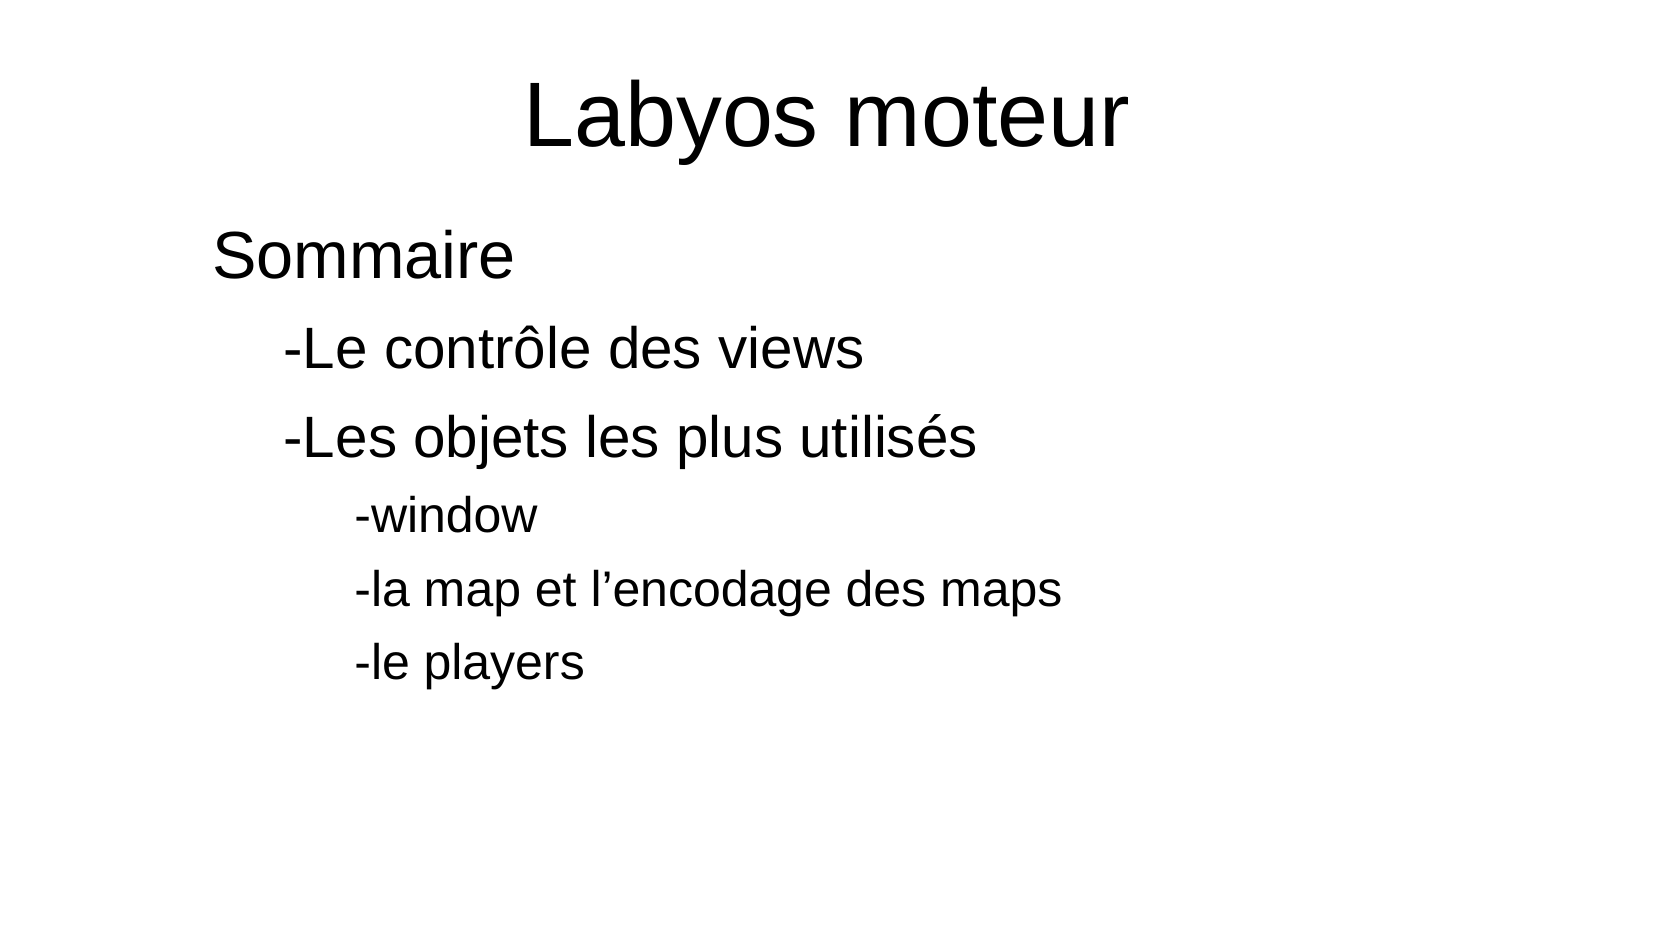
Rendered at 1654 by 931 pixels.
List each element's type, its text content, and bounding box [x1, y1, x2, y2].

list Sommaire -Le contrôle des views -Les objets les plus utilisés -window -la map et l’encodage des maps -le players [82, 217, 1571, 758]
title Labyos moteur [82, 37, 1571, 193]
